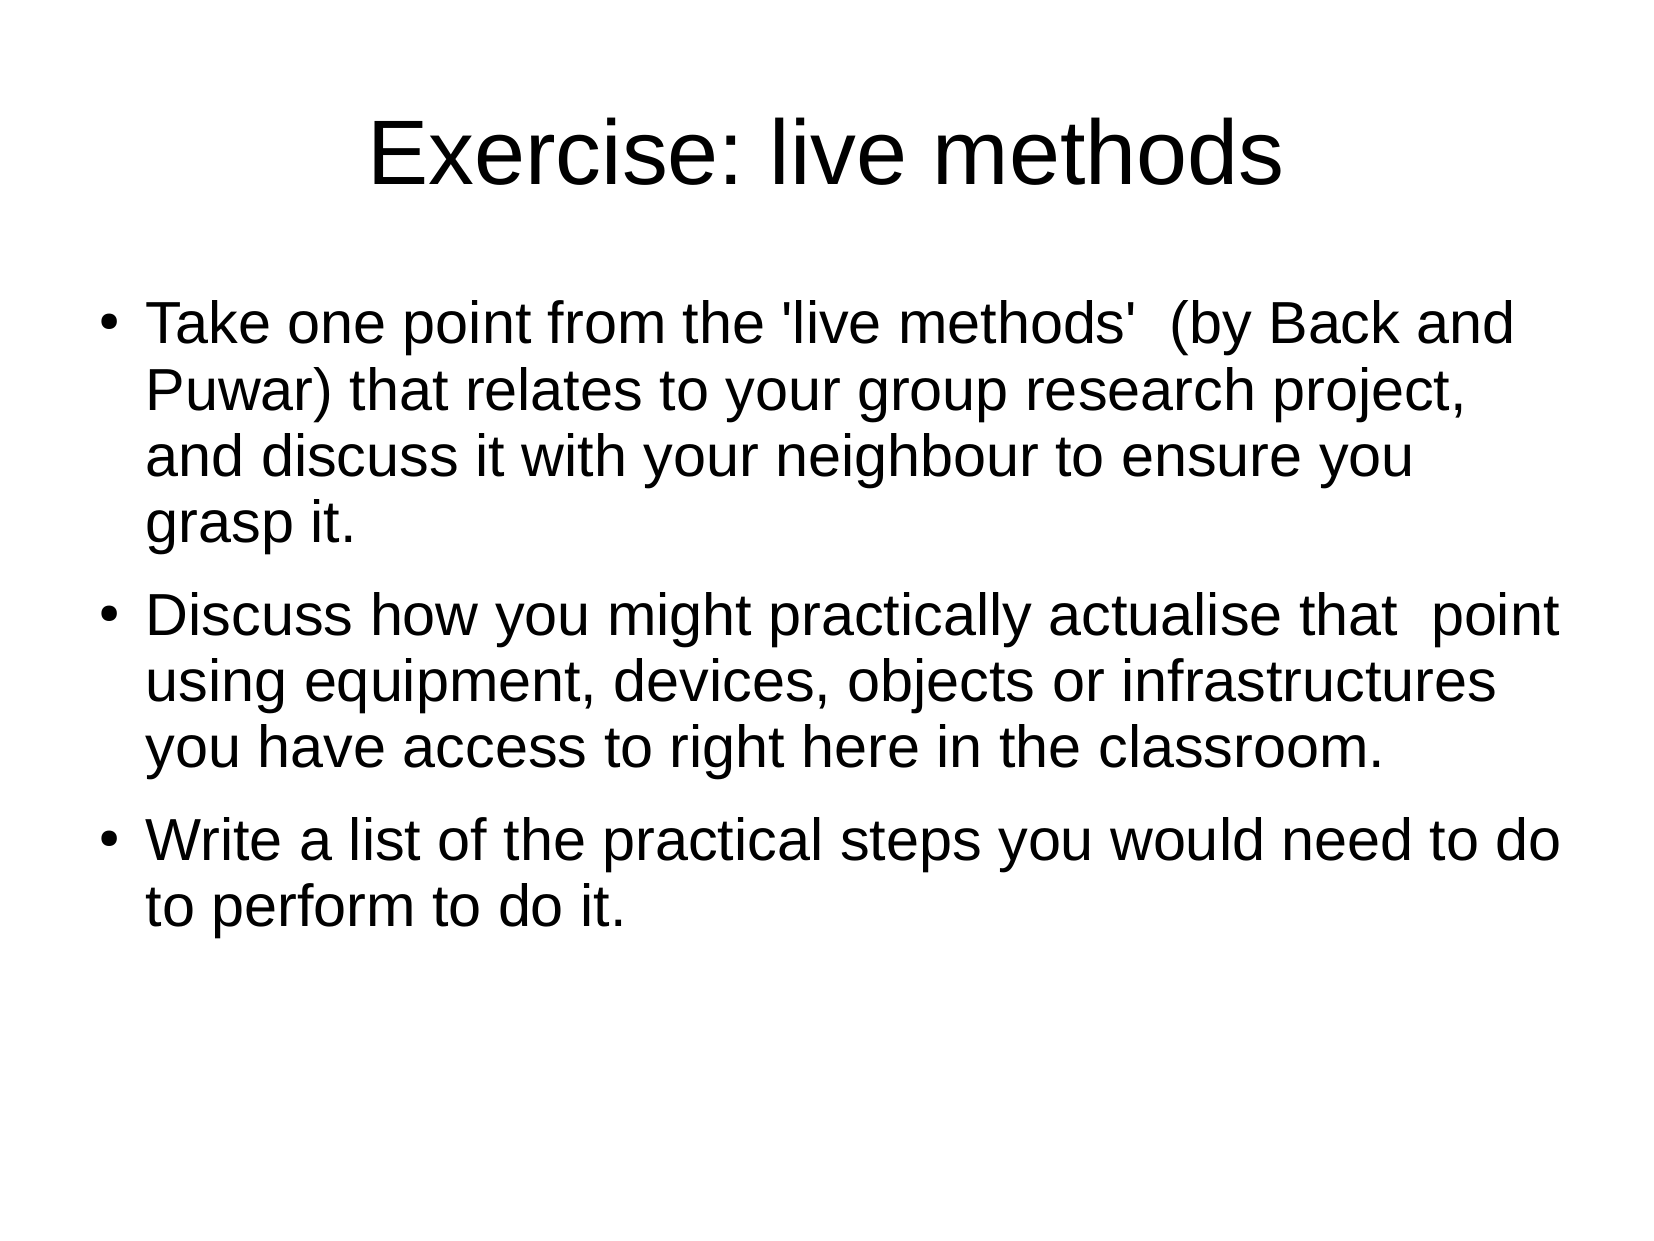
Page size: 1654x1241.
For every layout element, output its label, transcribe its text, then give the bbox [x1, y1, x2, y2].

list Take one point from the 'live methods' (by Back and Puwar) that relates to your group research project, and discuss it with your neighbour to ensure you grasp it. Discuss how you might practically actualise that point using equipment, devices, objects or infrastructures you have access to right here in the classroom. Write a list of the practical steps you would need to do to perform to do it. [82, 290, 1571, 1010]
title Exercise: live methods [82, 49, 1571, 257]
